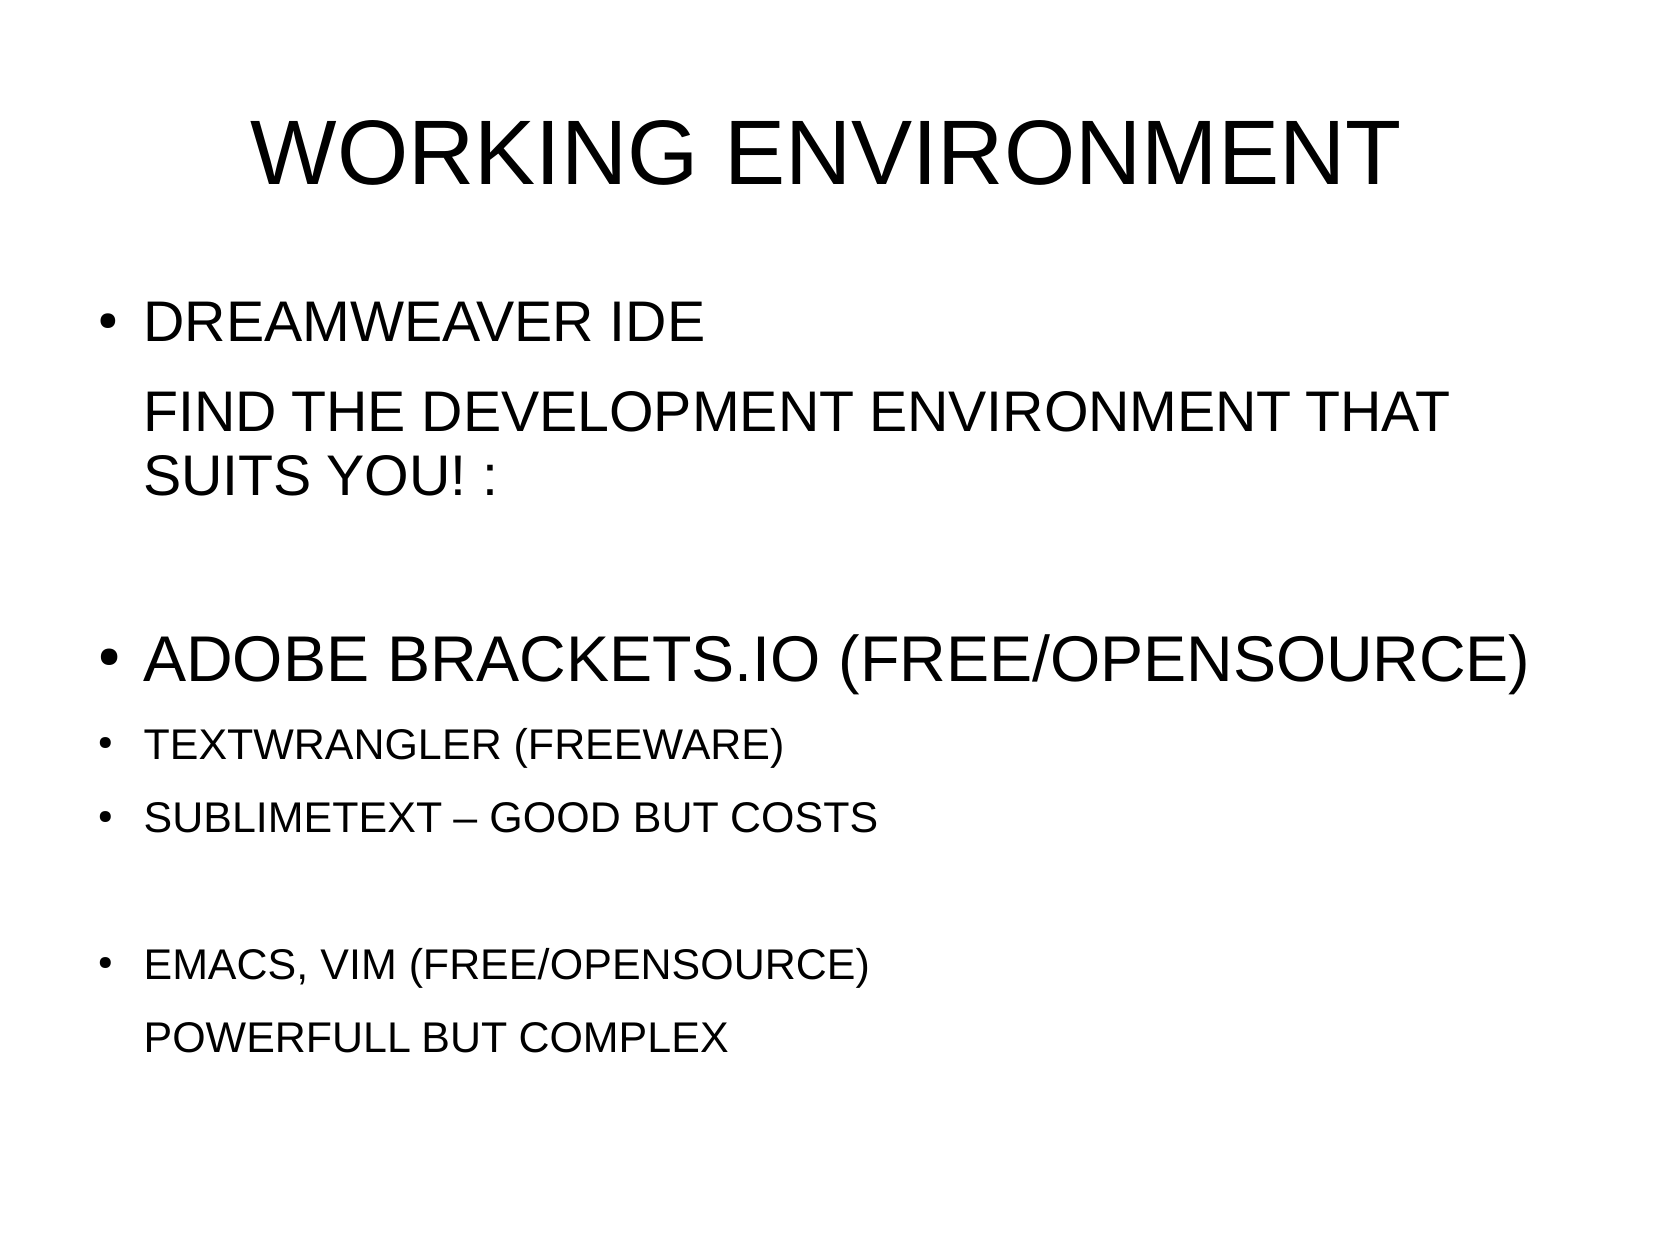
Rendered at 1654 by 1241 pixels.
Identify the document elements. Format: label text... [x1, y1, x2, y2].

list DREAMWEAVER IDE FIND THE DEVELOPMENT ENVIRONMENT THAT SUITS YOU! : ADOBE BRACKETS.IO (FREE/OPENSOURCE) TEXTWRANGLER (FREEWARE) SUBLIMETEXT – GOOD BUT COSTS EMACS, VIM (FREE/OPENSOURCE) POWERFULL BUT COMPLEX [82, 290, 1538, 1123]
title WORKING ENVIRONMENT [82, 49, 1571, 257]
